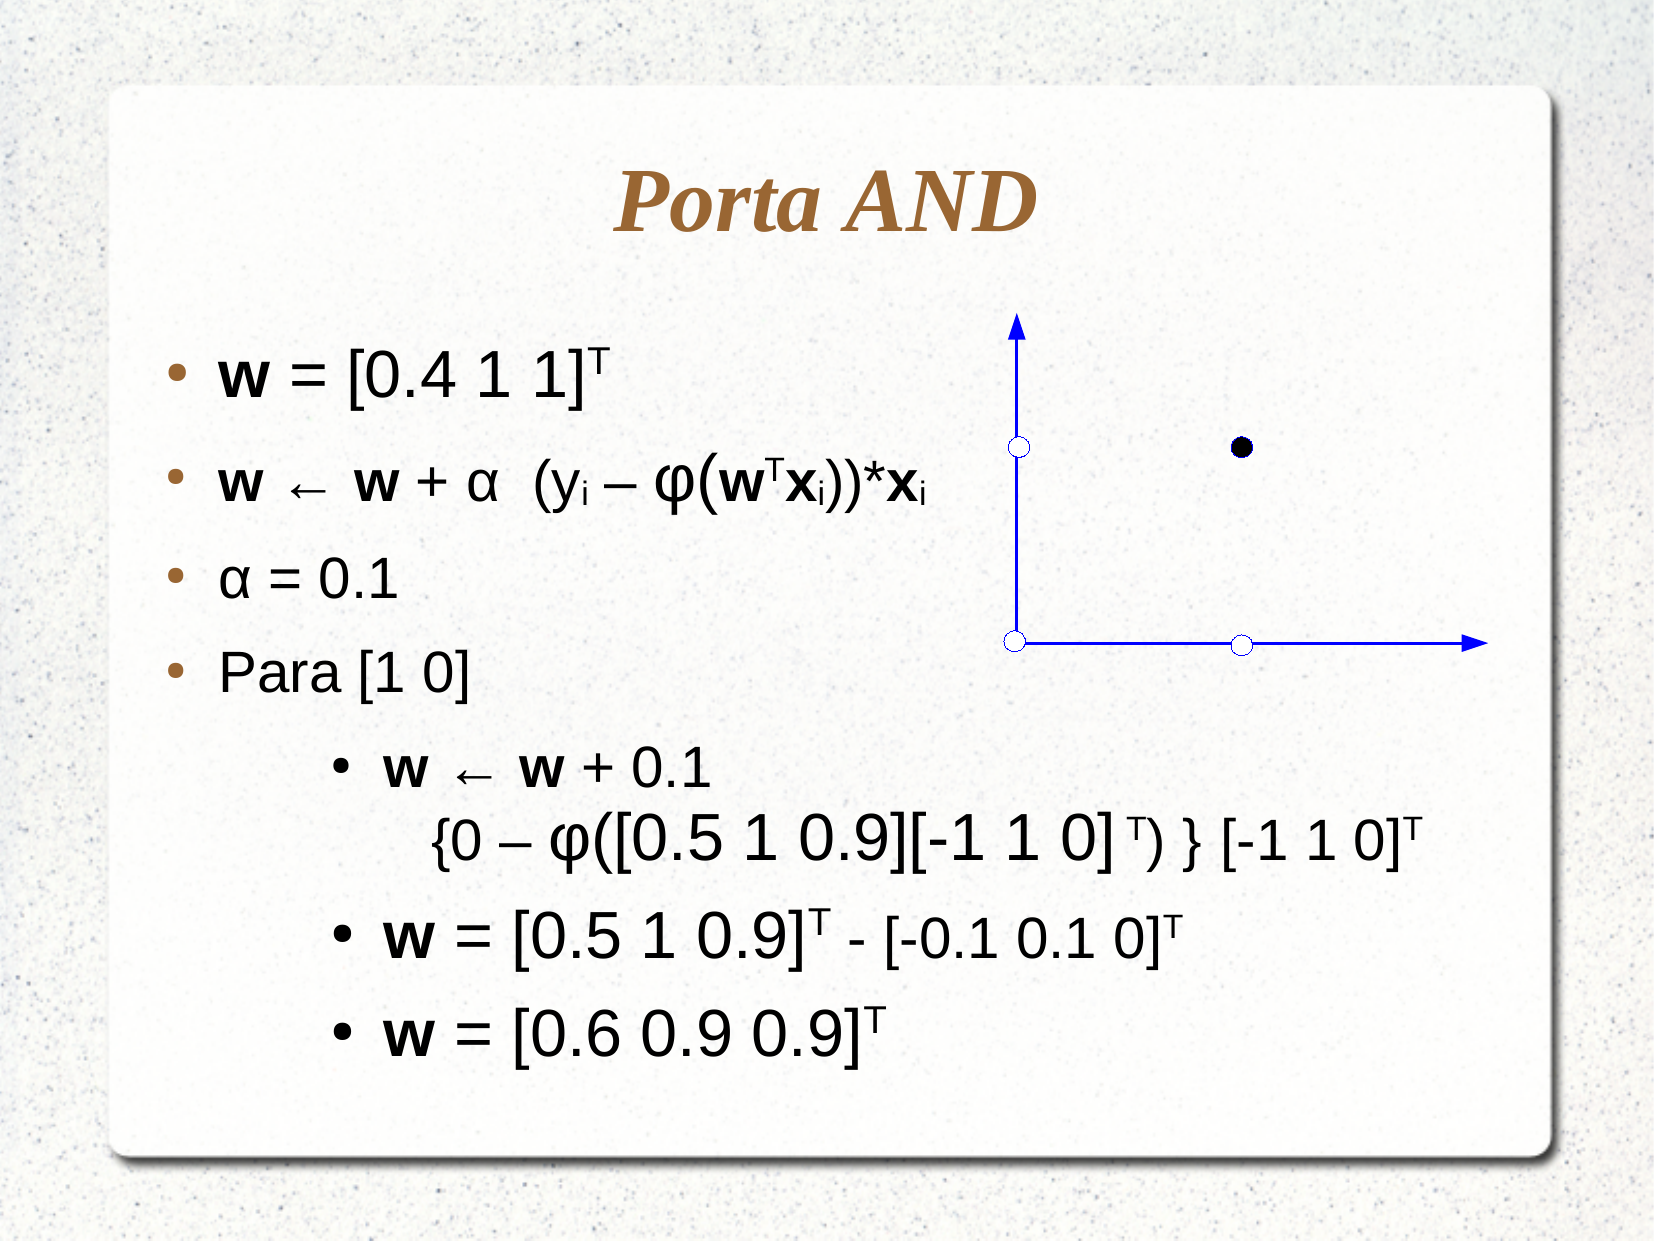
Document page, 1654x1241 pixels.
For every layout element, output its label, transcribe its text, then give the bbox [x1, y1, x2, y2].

list w = [0.4 1 1]T w ← w + α (yi – φ(wTxi))*xi α = 0.1 Para [1 0] w ← w + 0.1 {0 – φ([0.5 1 0.9][-1 1 0] T) } [-1 1 0]T w = [0.5 1 0.9]T - [-0.1 0.1 0]T w = [0.6 0.9 0.9]T [147, 336, 1506, 1241]
title Porta AND [118, 96, 1536, 304]
picture [0, 0, 1654, 1241]
